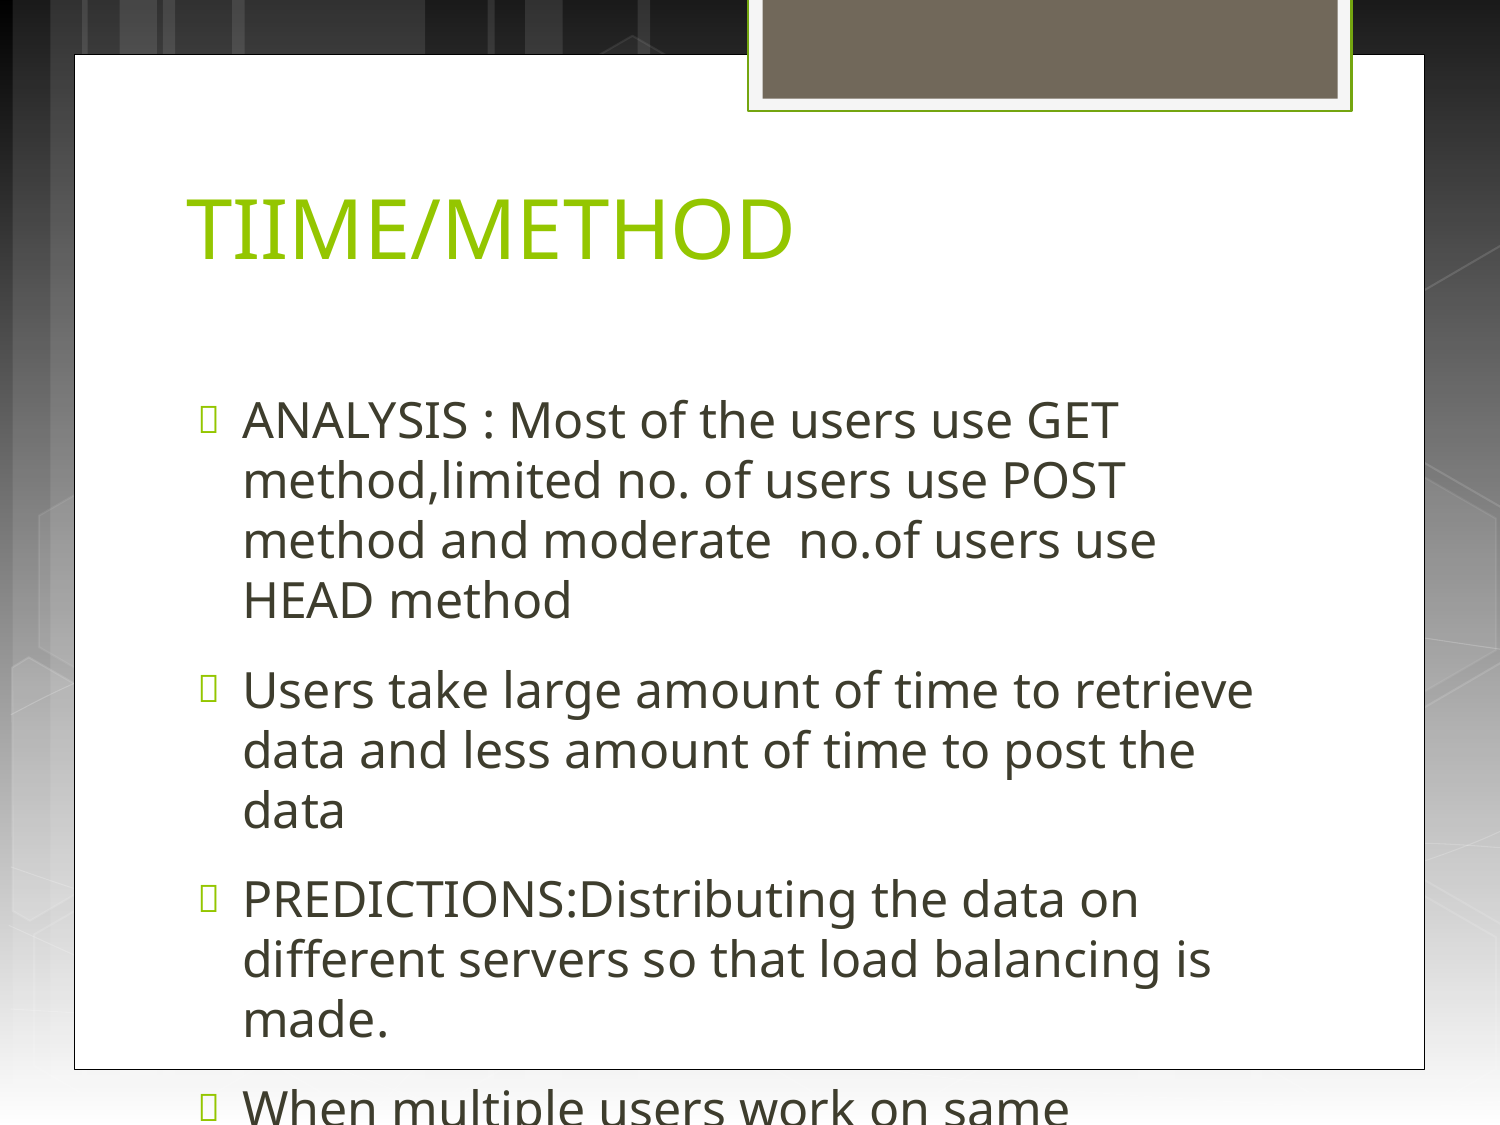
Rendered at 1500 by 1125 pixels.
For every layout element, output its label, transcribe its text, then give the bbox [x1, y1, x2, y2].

list ANALYSIS : Most of the users use GET method,limited no. of users use POST method and moderate no.of users use HEAD method Users take large amount of time to retrieve data and less amount of time to post the data PREDICTIONS:Distributing the data on different servers so that load balancing is made. When multiple users work on same method,there is possibility of radio jamming. Hence appropriate measures should be taken. [171, 381, 1283, 957]
title TIIME/METHOD [171, 168, 1324, 357]
